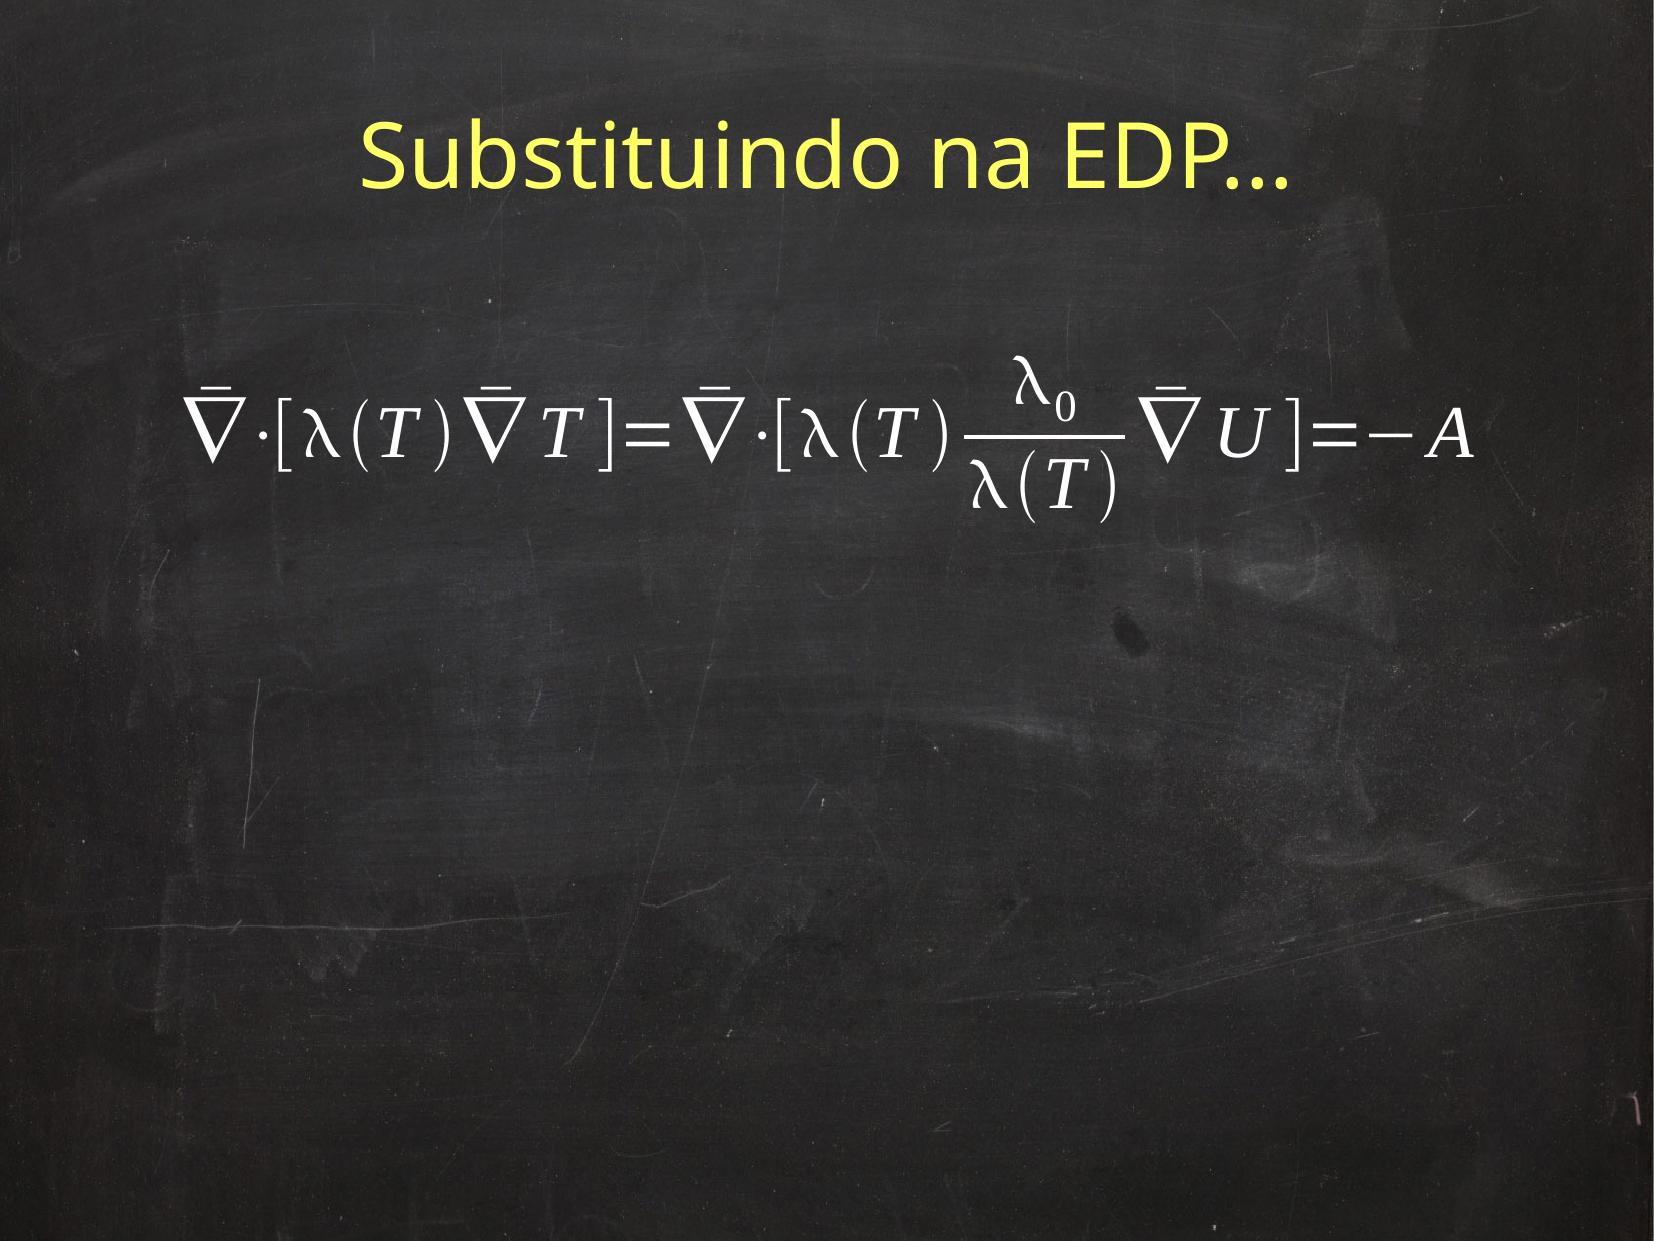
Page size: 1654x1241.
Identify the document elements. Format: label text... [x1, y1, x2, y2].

title Substituindo na EDP... [82, 56, 1571, 250]
chart [174, 337, 1480, 528]
picture [0, 0, 1654, 1241]
